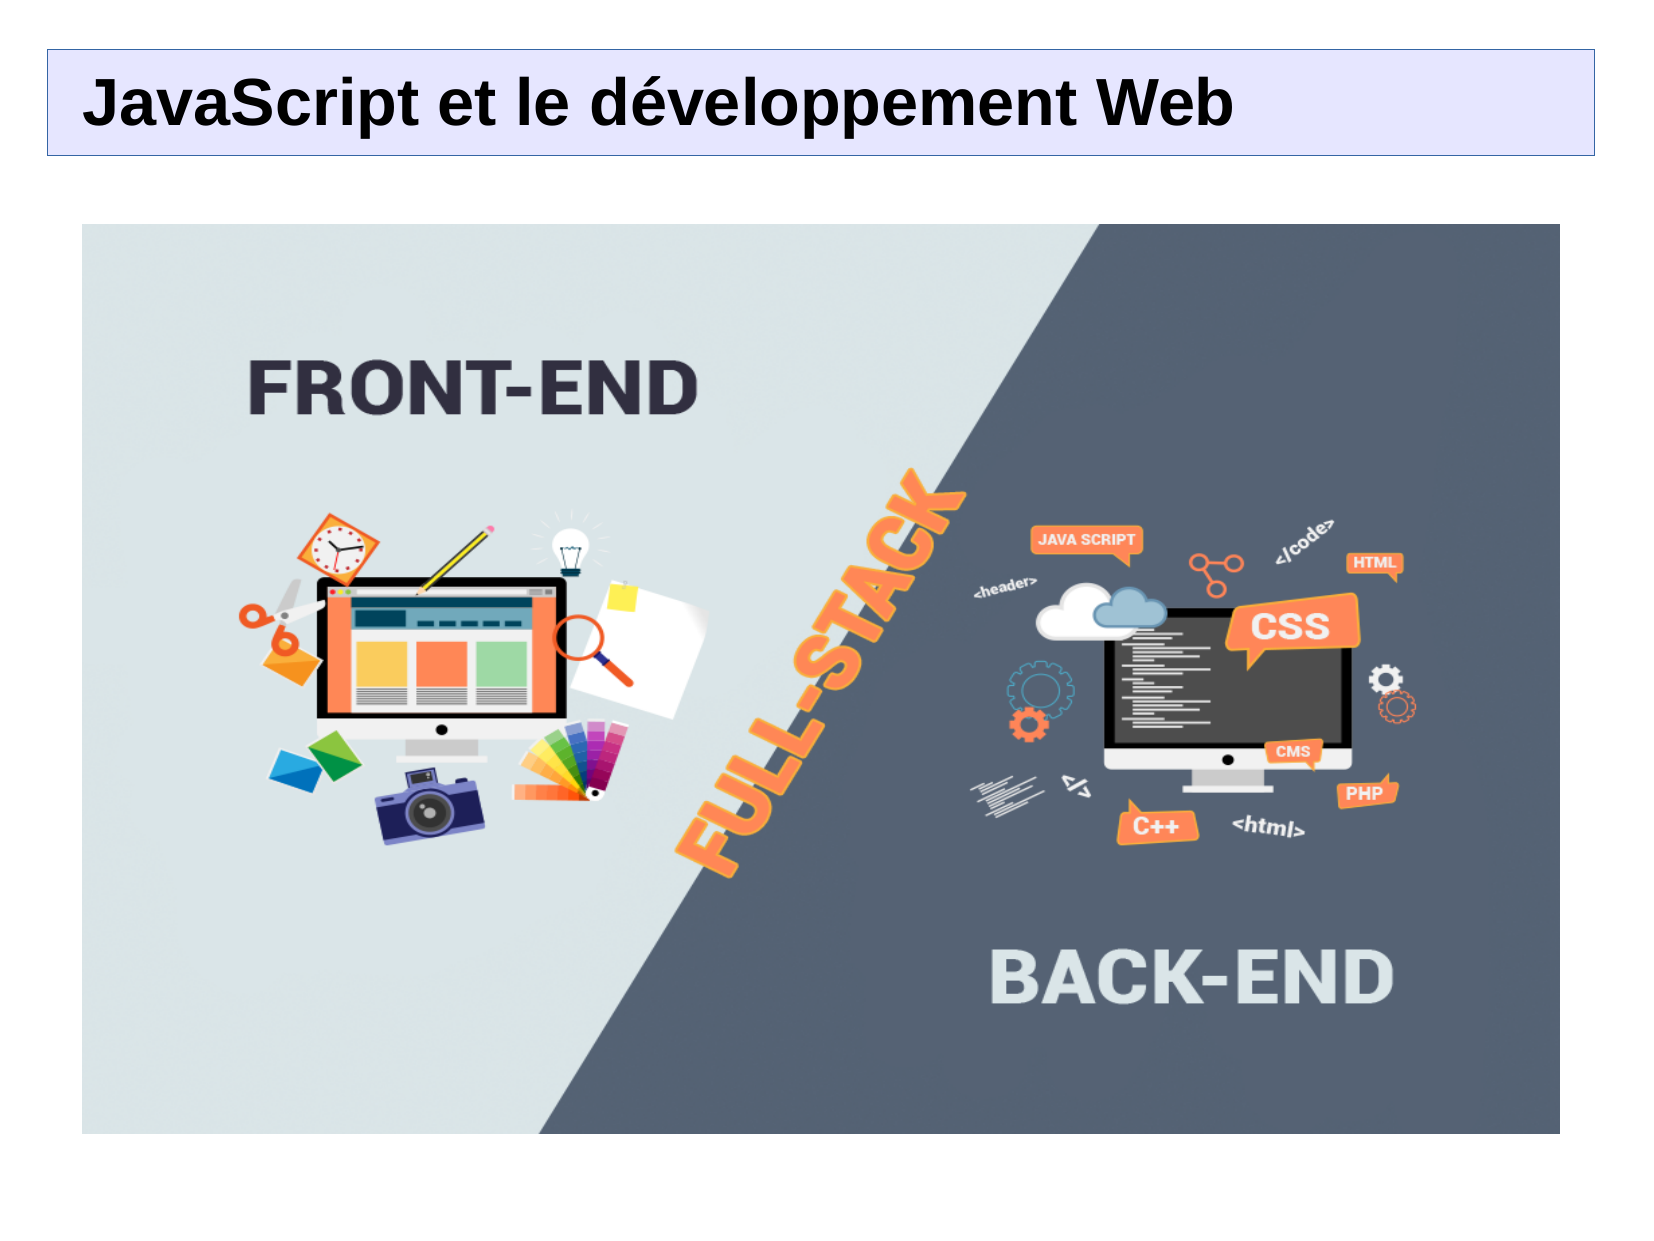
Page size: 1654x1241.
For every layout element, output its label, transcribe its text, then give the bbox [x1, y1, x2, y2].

text_box [47, 49, 82, 156]
title JavaScript et le développement Web [82, 49, 1571, 156]
picture [82, 224, 1560, 1134]
text_box [1571, 49, 1595, 156]
